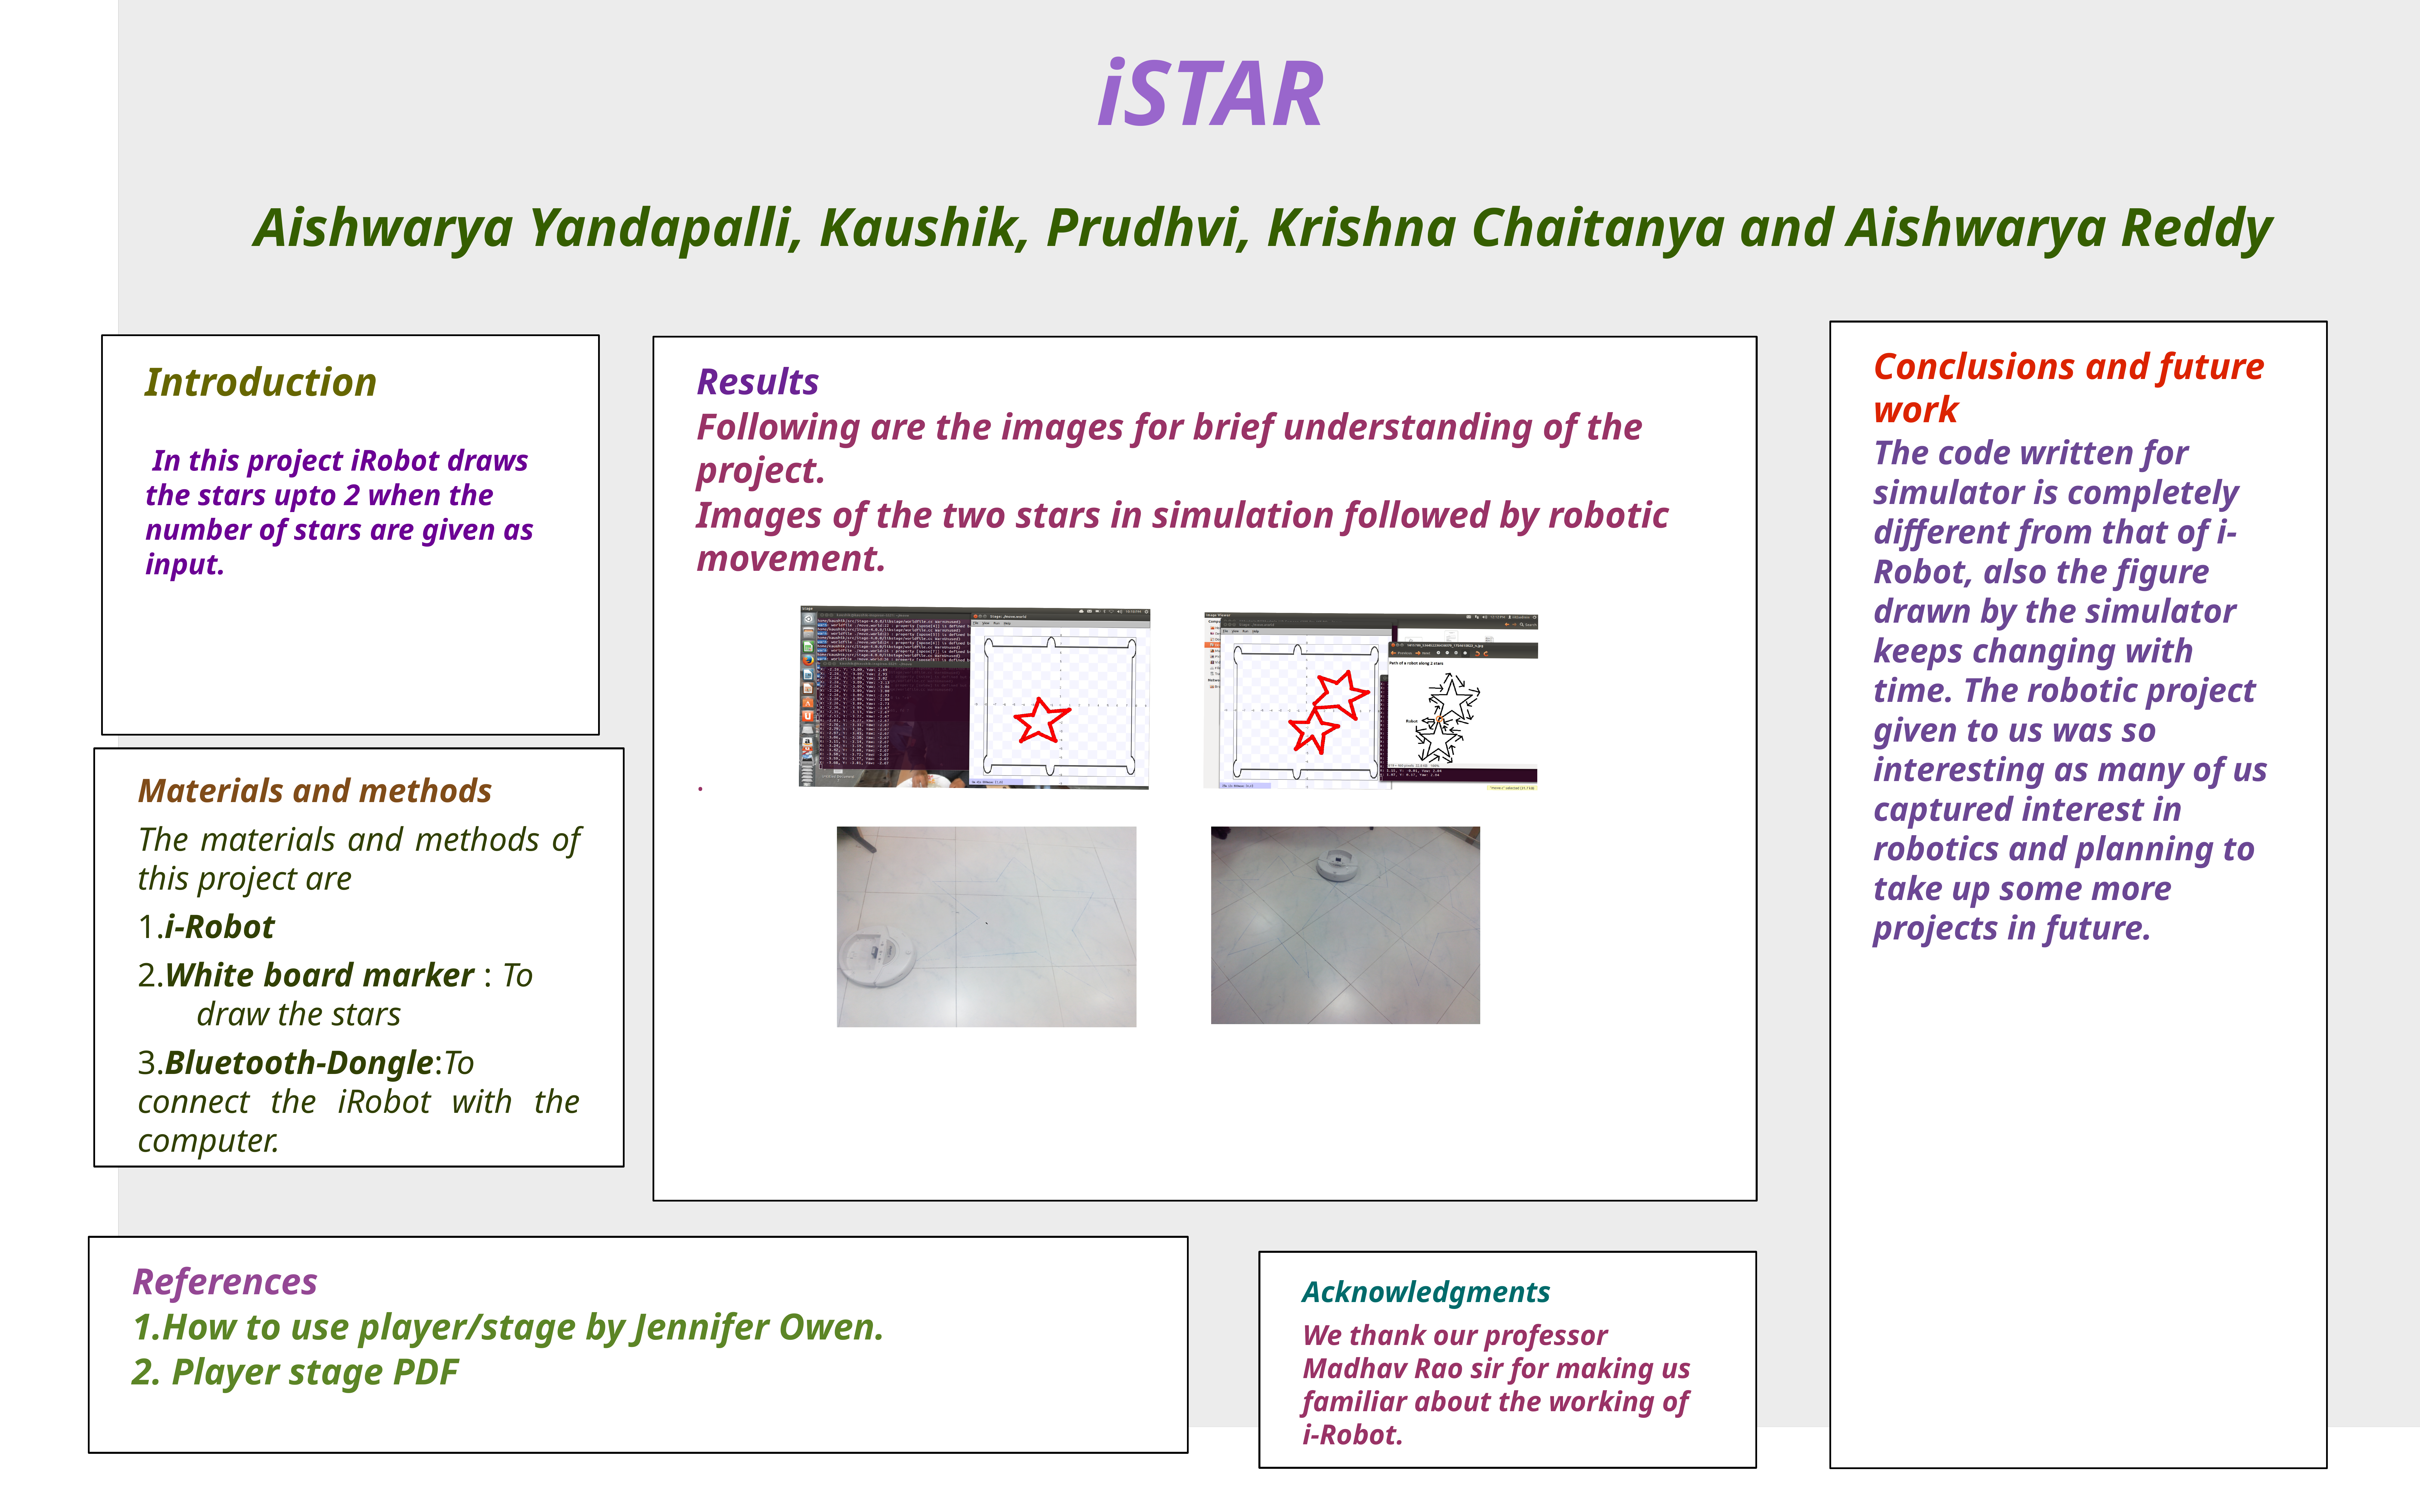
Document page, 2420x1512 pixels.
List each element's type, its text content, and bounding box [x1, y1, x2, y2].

text_box In the line 5 there is a function “player2d_position2d_set_cmd_vel(a,b,c,d,e);” . [653, 832, 837, 940]
picture [1203, 612, 1538, 790]
text_box Materials and methods The materials and methods of this project are 1.i-Robot 2.White board marker : To draw the stars 3.Bluetooth-Dongle:To connect the iRobot with the computer. [94, 748, 624, 1167]
text_box Aishwarya Yandapalli, Kaushik, Prudhvi, Krishna Chaitanya and Aishwarya Reddy [90, 180, 2345, 270]
text_box Results Following are the images for brief understanding of the project. Images of the two stars in simulation followed by robotic movement. . [653, 337, 1757, 832]
picture [837, 827, 1137, 1028]
text_box In the line 5 there is a function “player2d_position2d_set_cmd_vel(a,b,c,d,e);” . [1480, 832, 1757, 940]
text_box References 1.How to use player/stage by Jennifer Owen. 2. Player stage PDF [89, 1237, 1188, 1453]
text_box iSTAR [42, 33, 2380, 145]
text_box Acknowledgments We thank our professor Madhav Rao sir for making us familiar about the working of i-Robot. [1259, 1252, 1756, 1468]
picture [1211, 827, 1480, 1024]
text_box Results Following are the images for brief understanding of the project. Images of the two stars in simulation followed by robotic movement. . [653, 940, 1757, 1201]
text_box Conclusions and future work The code written for simulator is completely different from that of i-Robot, also the figure drawn by the simulator keeps changing with time. The robotic project given to us was so interesting as many of us captured interest in robotics and planning to take up some more projects in future. [1830, 321, 2327, 1469]
text_box 0 [118, 0, 2420, 1427]
text_box In the line 5 there is a function “player2d_position2d_set_cmd_vel(a,b,c,d,e);” . [1137, 832, 1211, 940]
text_box Introduction In this project iRobot draws the stars upto 2 when the number of stars are given as input. [102, 335, 599, 735]
picture [799, 605, 1150, 790]
